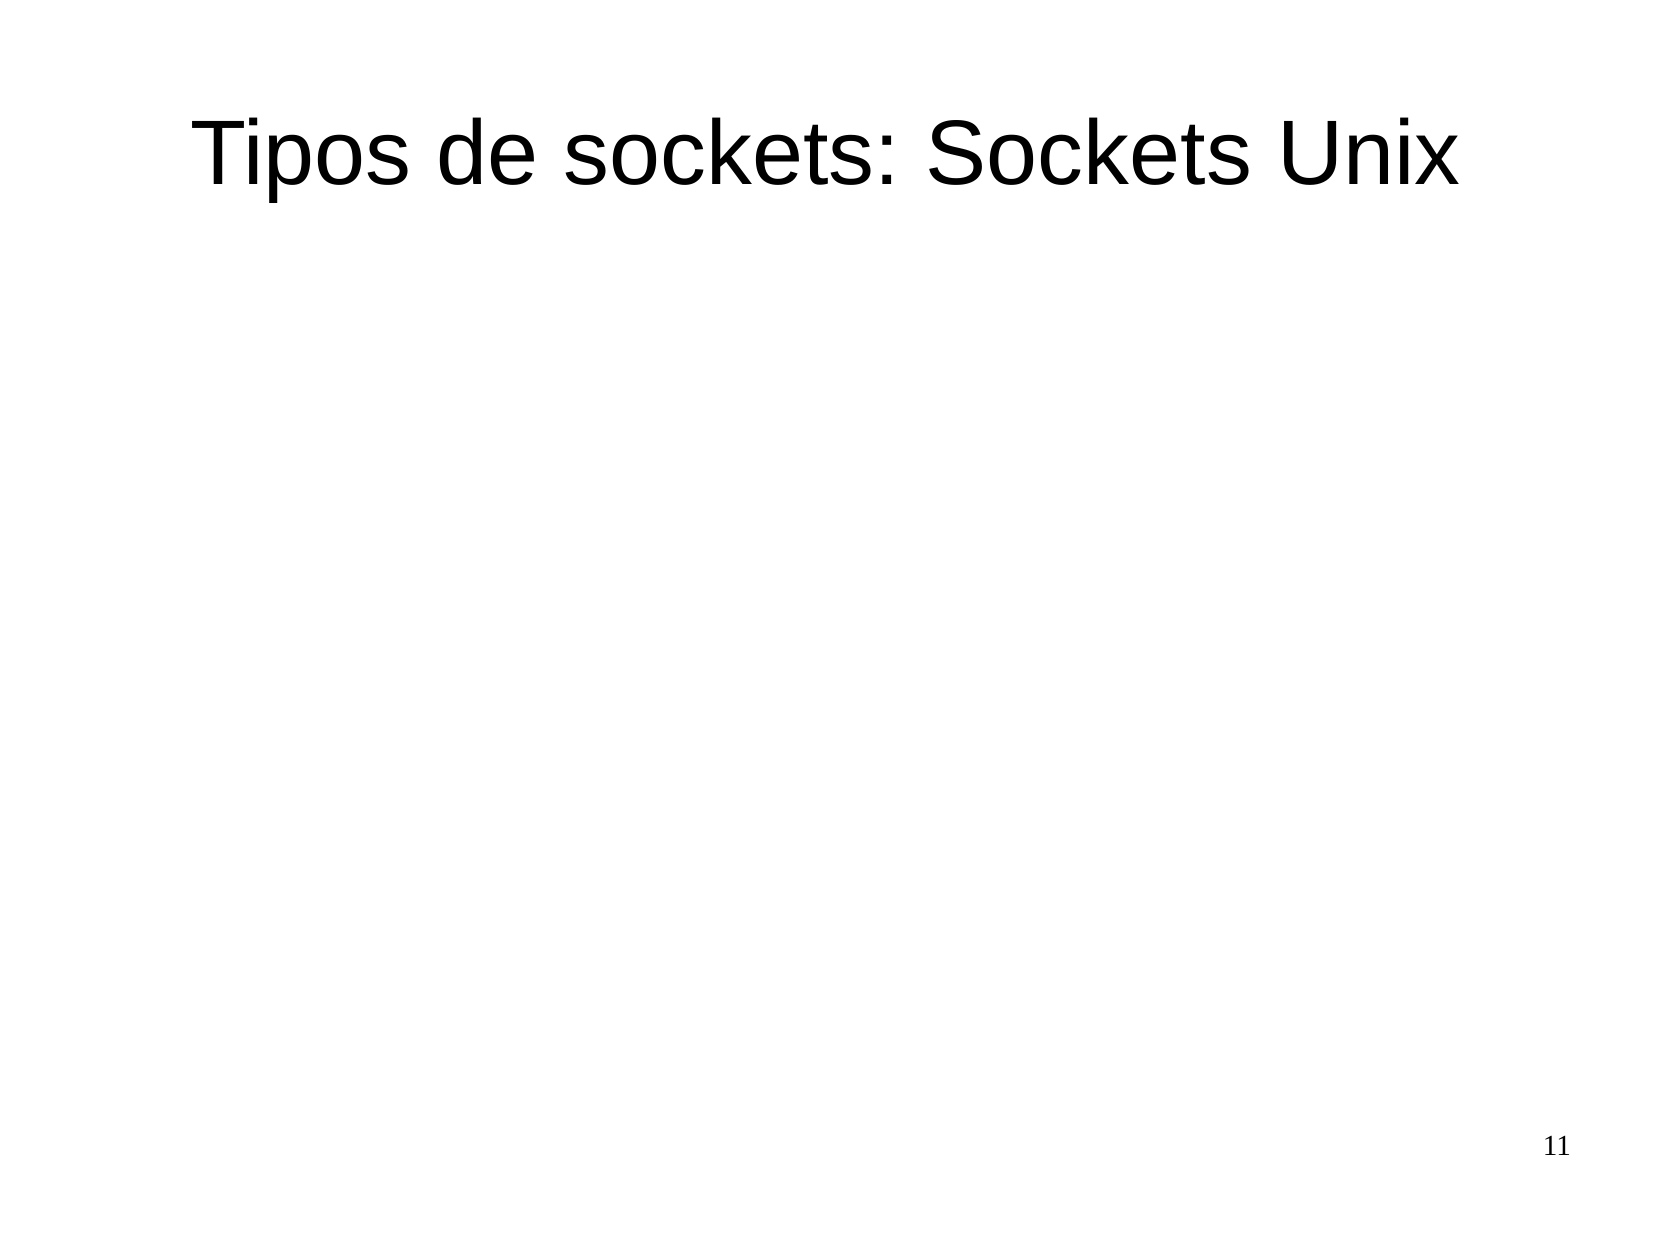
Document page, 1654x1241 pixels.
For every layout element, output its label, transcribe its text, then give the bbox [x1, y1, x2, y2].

title Tipos de sockets: Sockets Unix [82, 49, 1571, 257]
